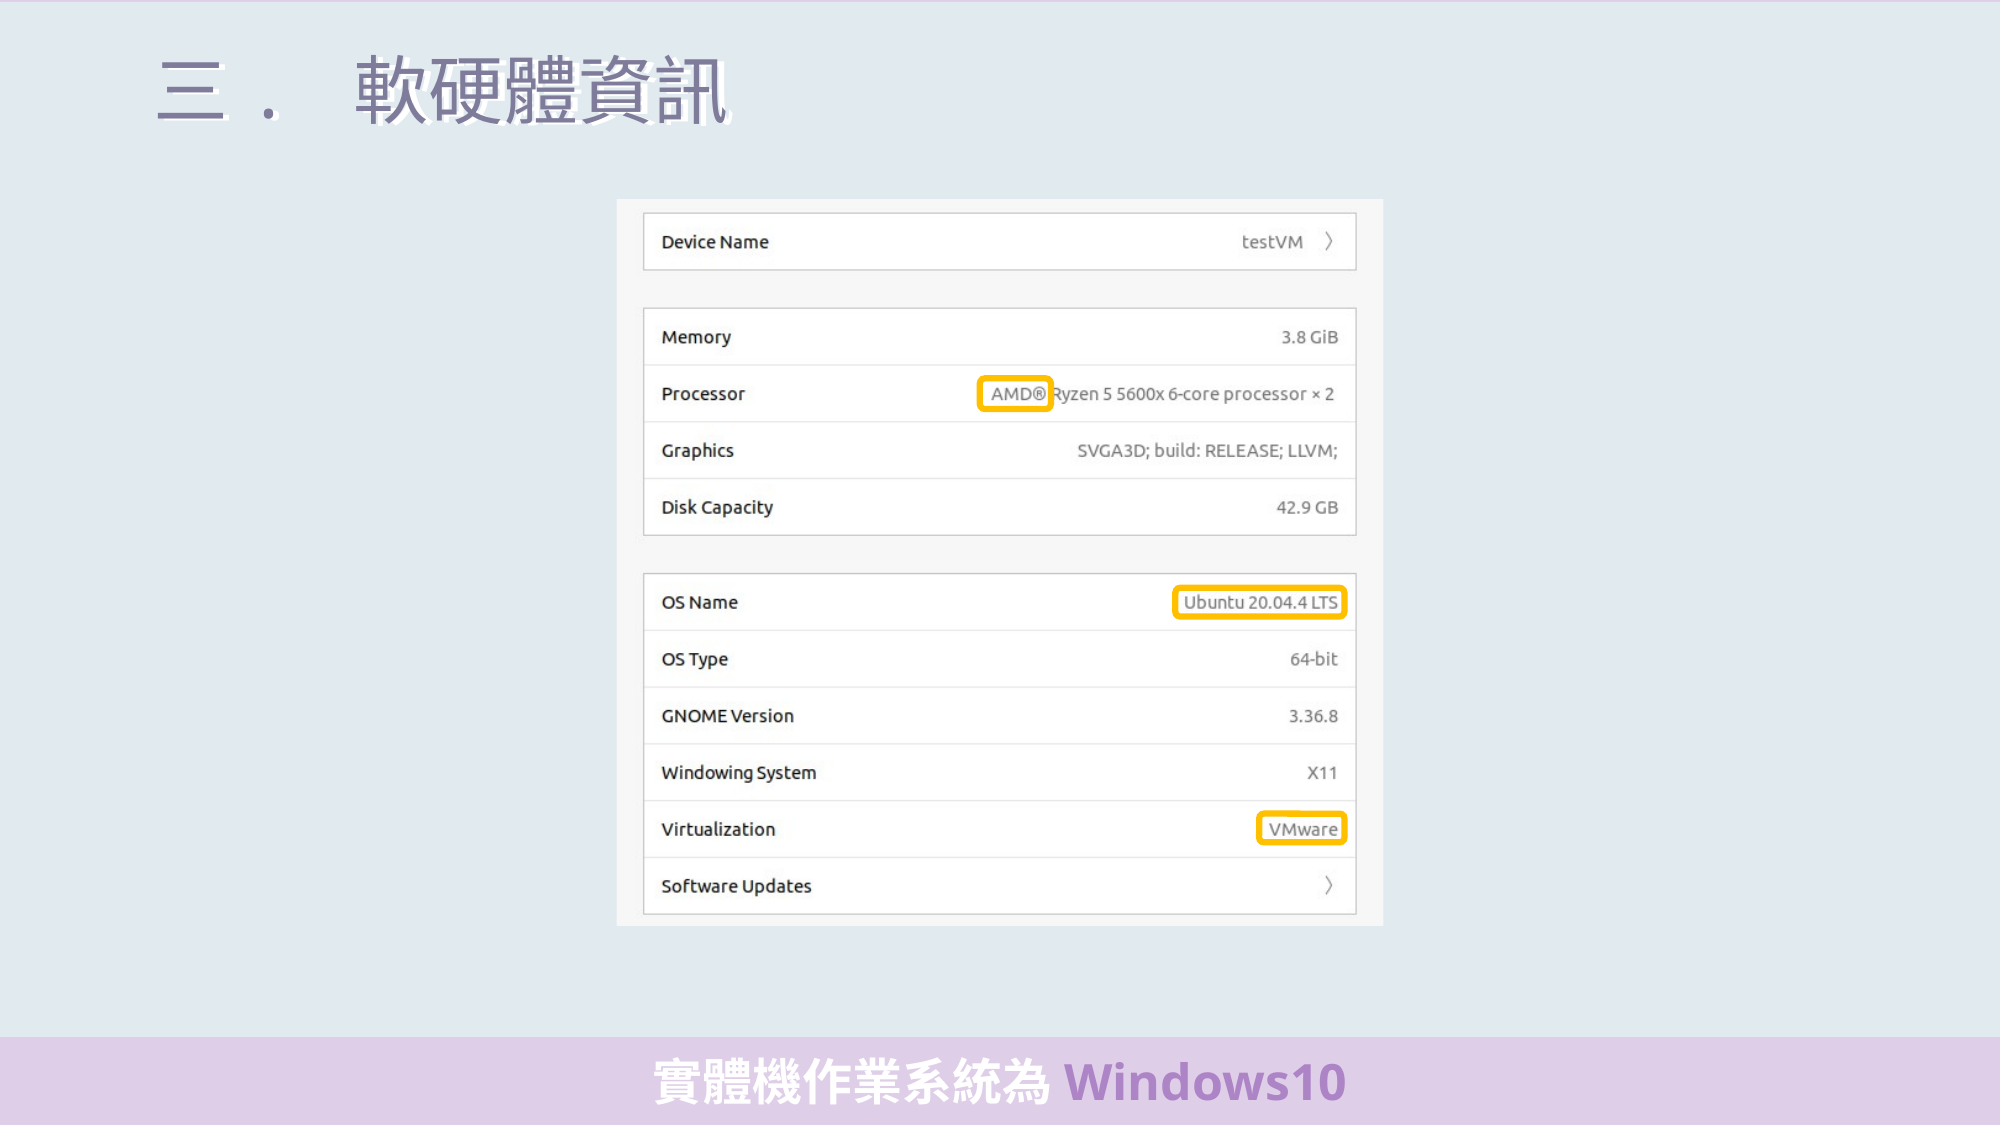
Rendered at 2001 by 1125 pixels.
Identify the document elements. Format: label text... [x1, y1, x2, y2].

text_box 三. 軟硬體資訊 [67, 37, 827, 143]
picture [616, 199, 1384, 926]
text_box [0, 1, 2000, 1037]
text_box 實體機作業系統為Windows10 [587, 1043, 1412, 1118]
text_box 三. 軟硬體資訊 [86, 36, 796, 142]
